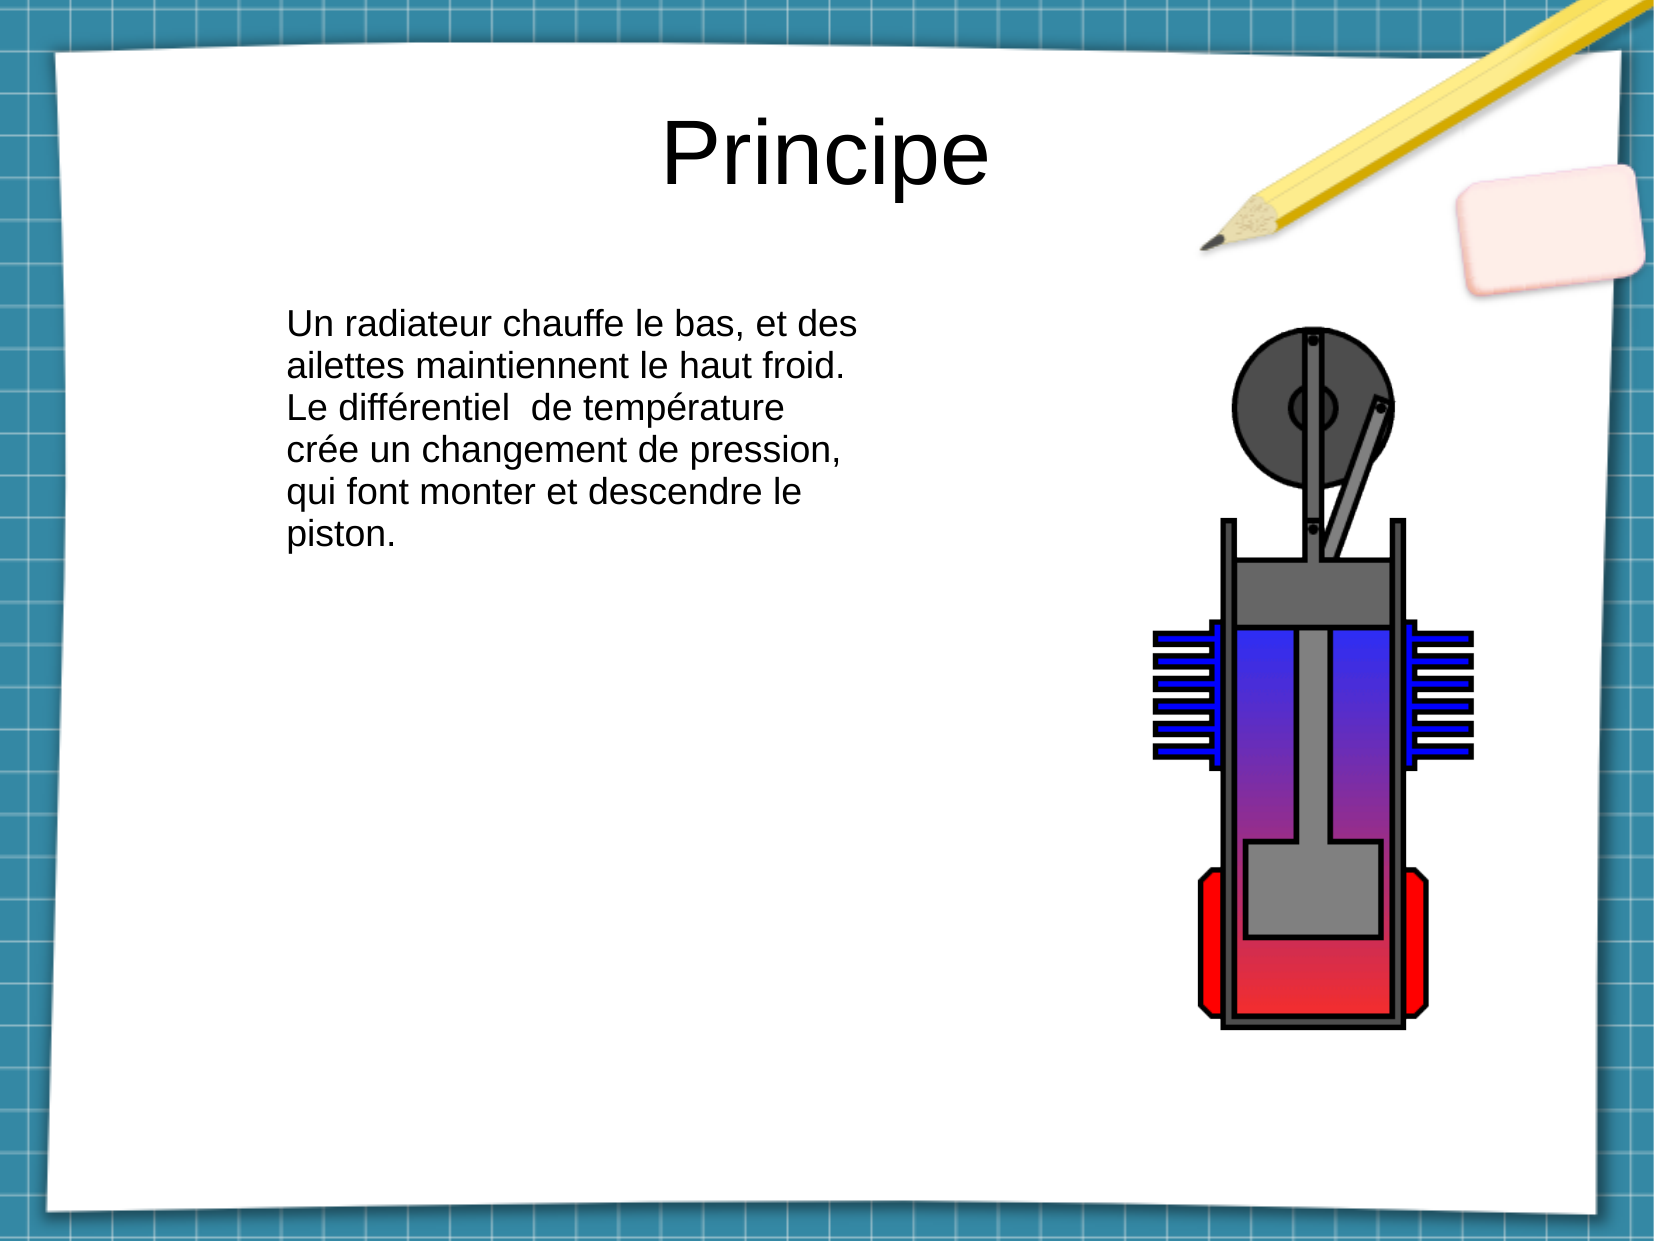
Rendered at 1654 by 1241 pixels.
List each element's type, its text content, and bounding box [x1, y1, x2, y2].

picture [0, 0, 1654, 1241]
title Principe [82, 49, 1571, 257]
text_box Un radiateur chauffe le bas, et des ailettes maintiennent le haut froid. Le différentiel de température crée un changement de pression, qui font monter et descendre le piston. [271, 295, 886, 1052]
